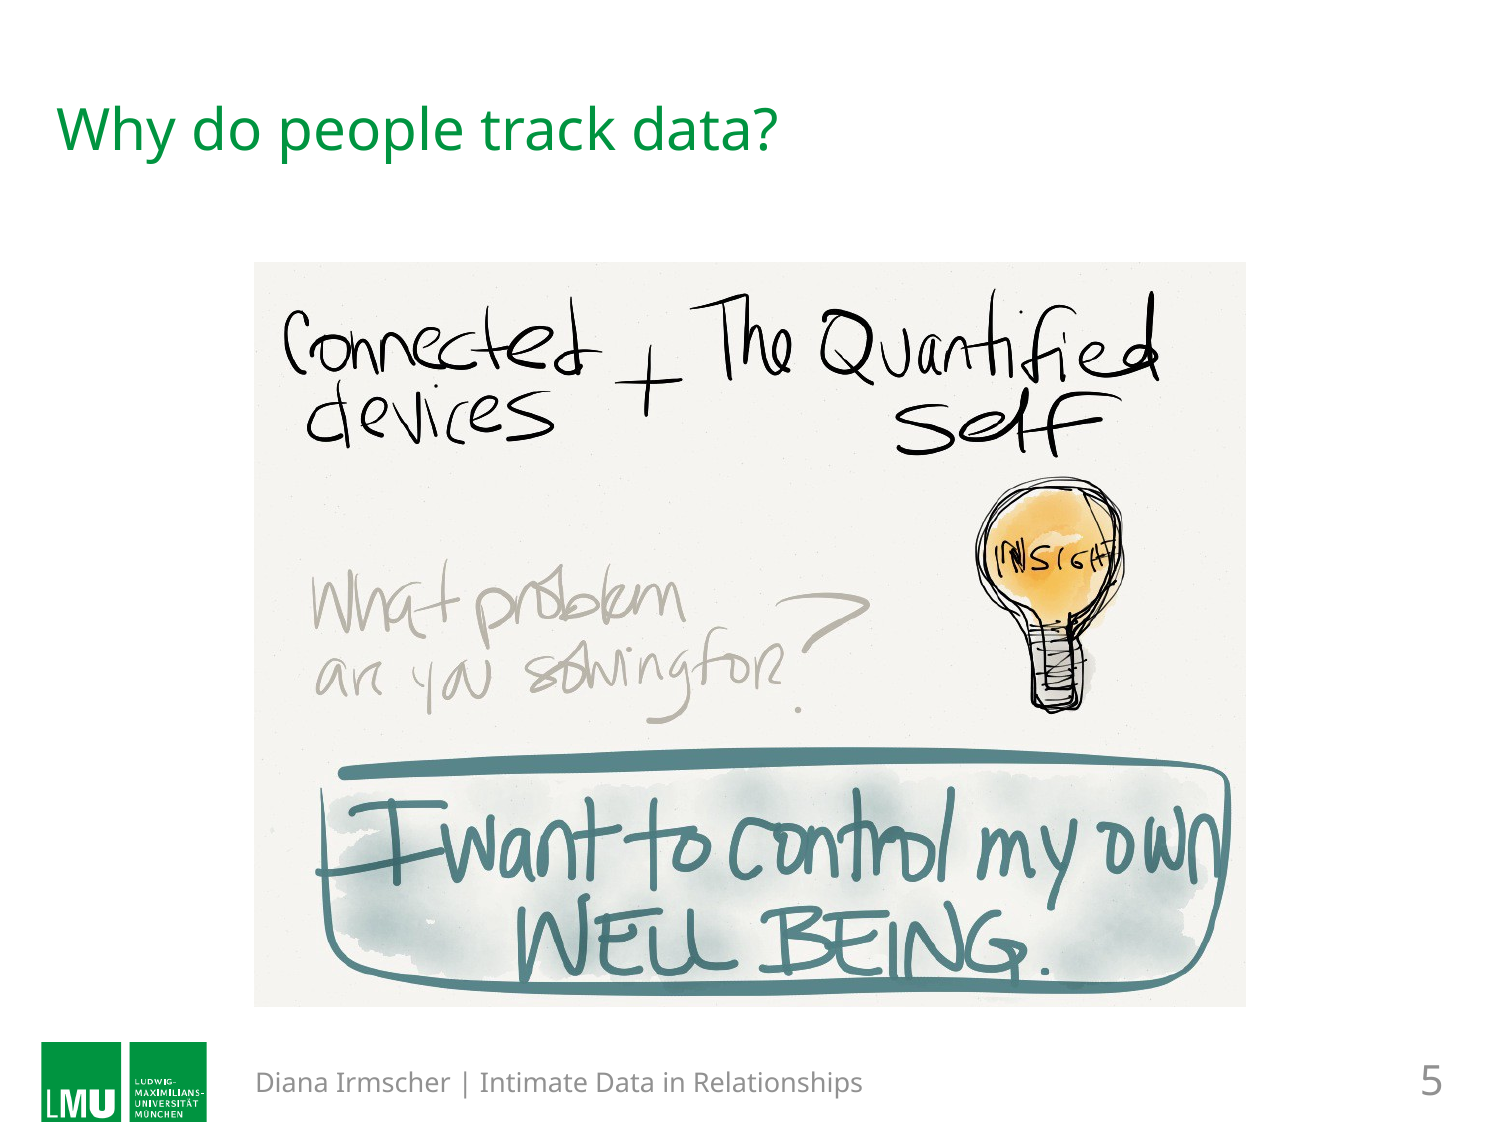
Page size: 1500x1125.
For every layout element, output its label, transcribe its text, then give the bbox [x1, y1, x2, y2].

title Why do people track data? [41, 37, 1459, 217]
footer Diana Irmscher | Intimate Data in Relationships [240, 1046, 963, 1117]
picture [254, 262, 1246, 1007]
slide_number <Foliennummer> [1014, 1046, 1459, 1117]
